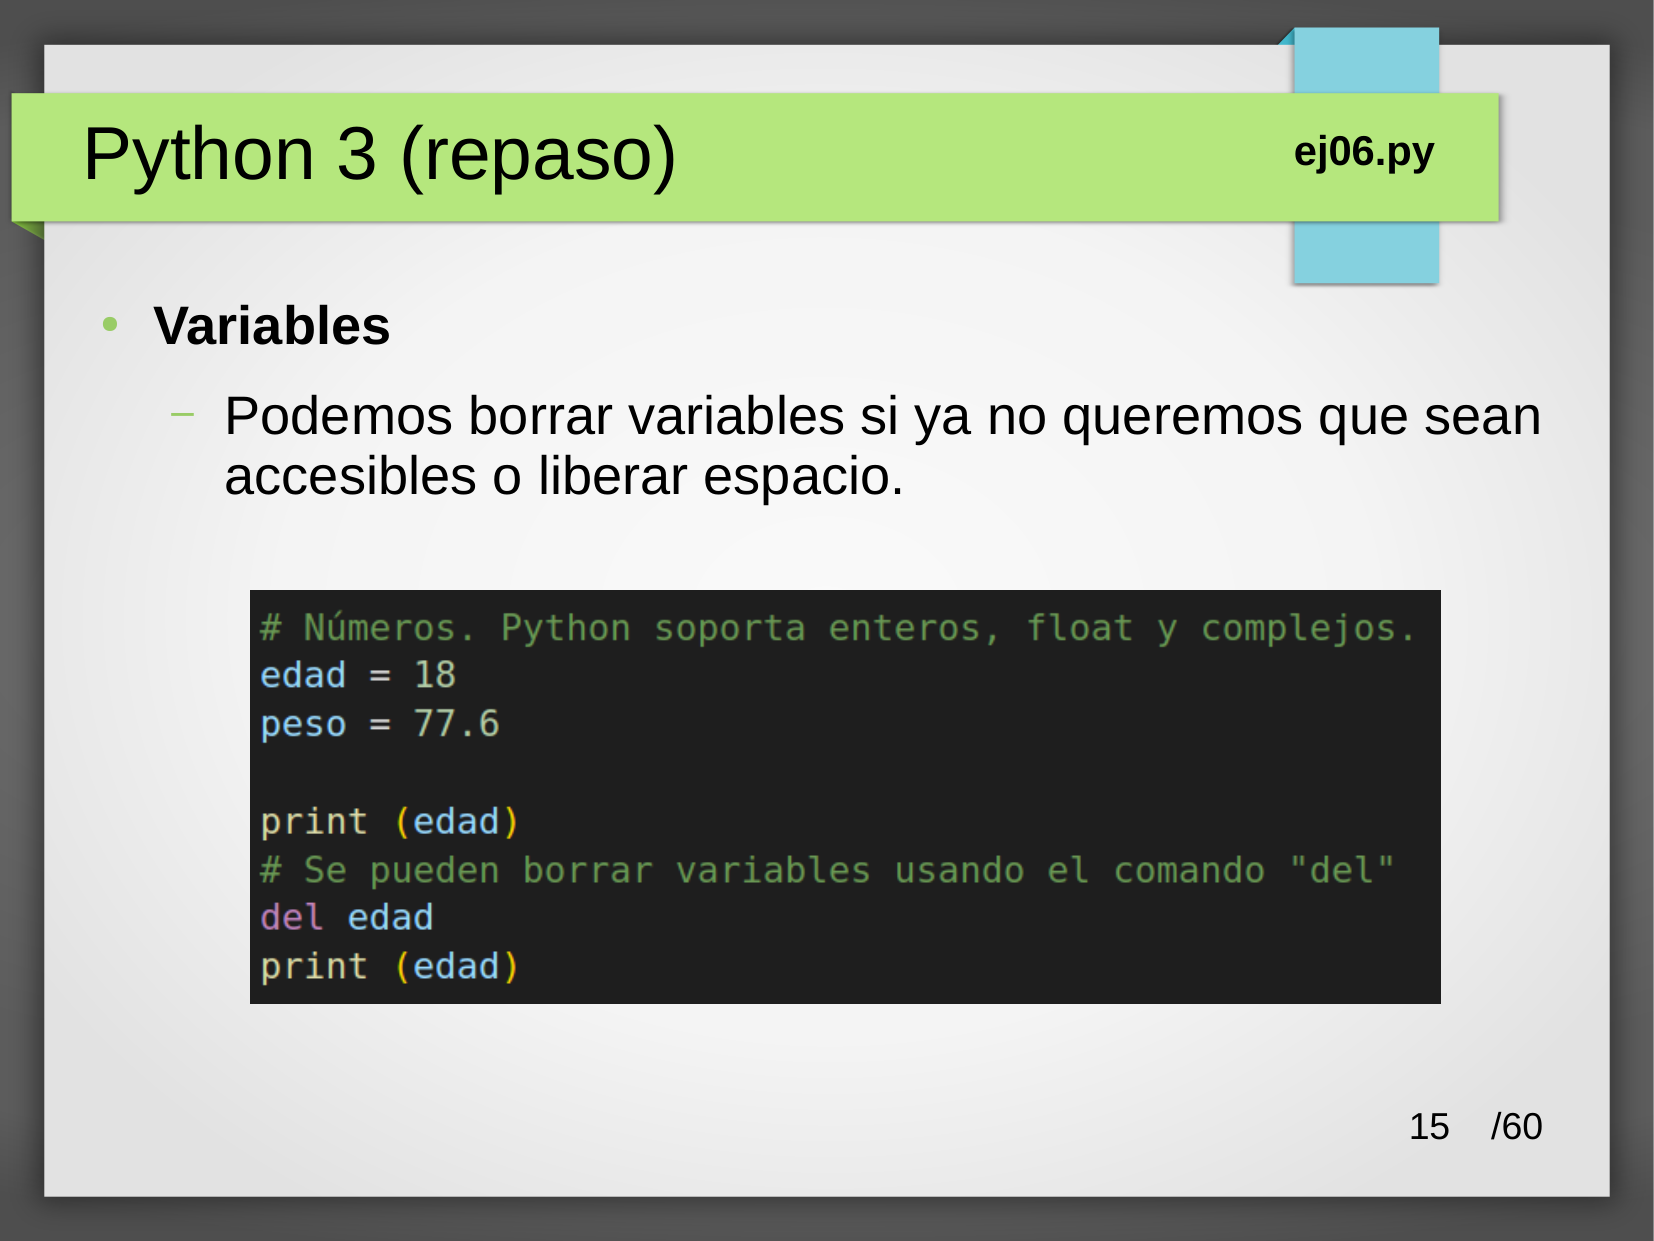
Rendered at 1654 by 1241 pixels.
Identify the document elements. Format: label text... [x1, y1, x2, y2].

title Python 3 (repaso) [82, 94, 1264, 213]
text_box <número> [1393, 1098, 1476, 1169]
list Variables Podemos borrar variables si ya no queremos que sean accesibles o liberar espacio. [82, 295, 1571, 1015]
text_box ej06.py [1279, 120, 1465, 229]
text_box /60 [1476, 1098, 1644, 1169]
picture [0, 0, 1654, 1241]
